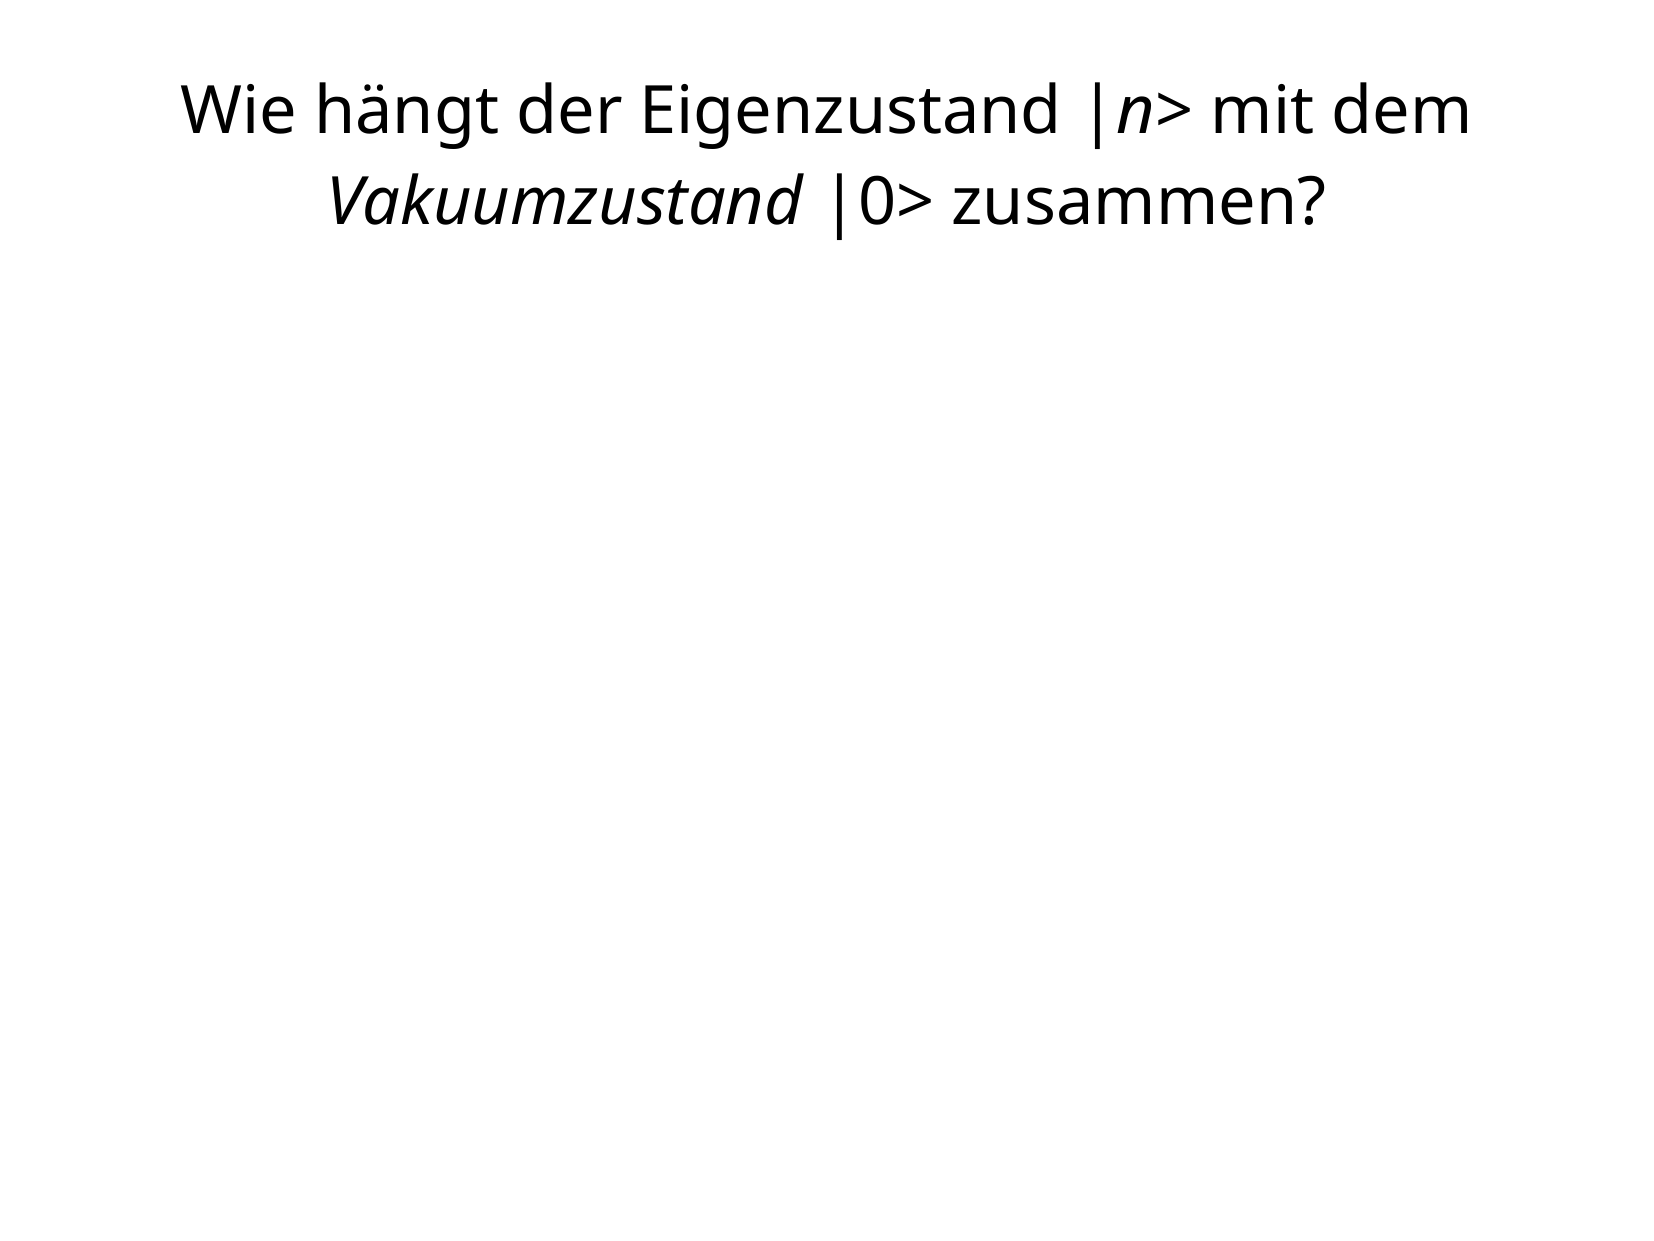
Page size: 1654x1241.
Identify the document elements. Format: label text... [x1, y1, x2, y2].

title Wie hängt der Eigenzustand |n> mit dem Vakuumzustand |0> zusammen? [82, 49, 1571, 257]
